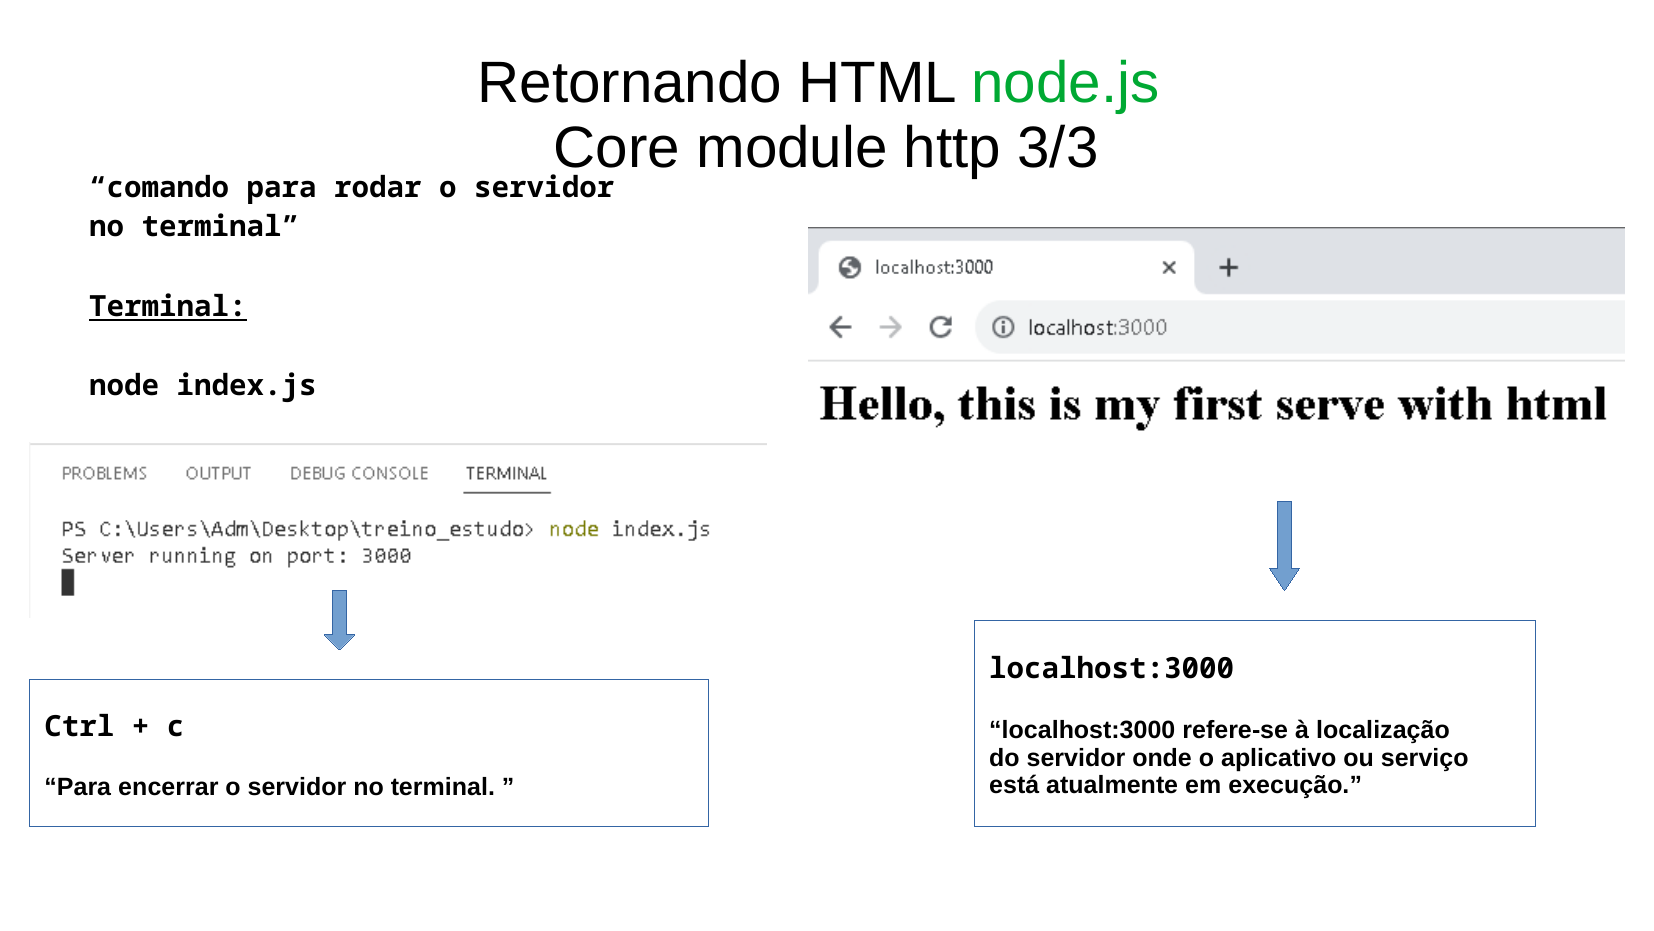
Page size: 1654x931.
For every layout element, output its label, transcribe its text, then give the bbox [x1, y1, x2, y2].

subtitle “comando para rodar o servidor no terminal” Terminal: node index.js [88, 207, 680, 442]
picture [808, 227, 1625, 473]
text_box [324, 590, 355, 650]
text_box [1269, 501, 1300, 591]
picture [29, 442, 767, 618]
text_box Ctrl + c “Para encerrar o servidor no terminal. ” [29, 679, 709, 827]
text_box localhost:3000 “localhost:3000 refere-se à localização do servidor onde o aplicativo ou serviço está atualmente em execução.” [974, 620, 1536, 827]
title Retornando HTML node.js Core module http 3/3 [82, 37, 1571, 193]
